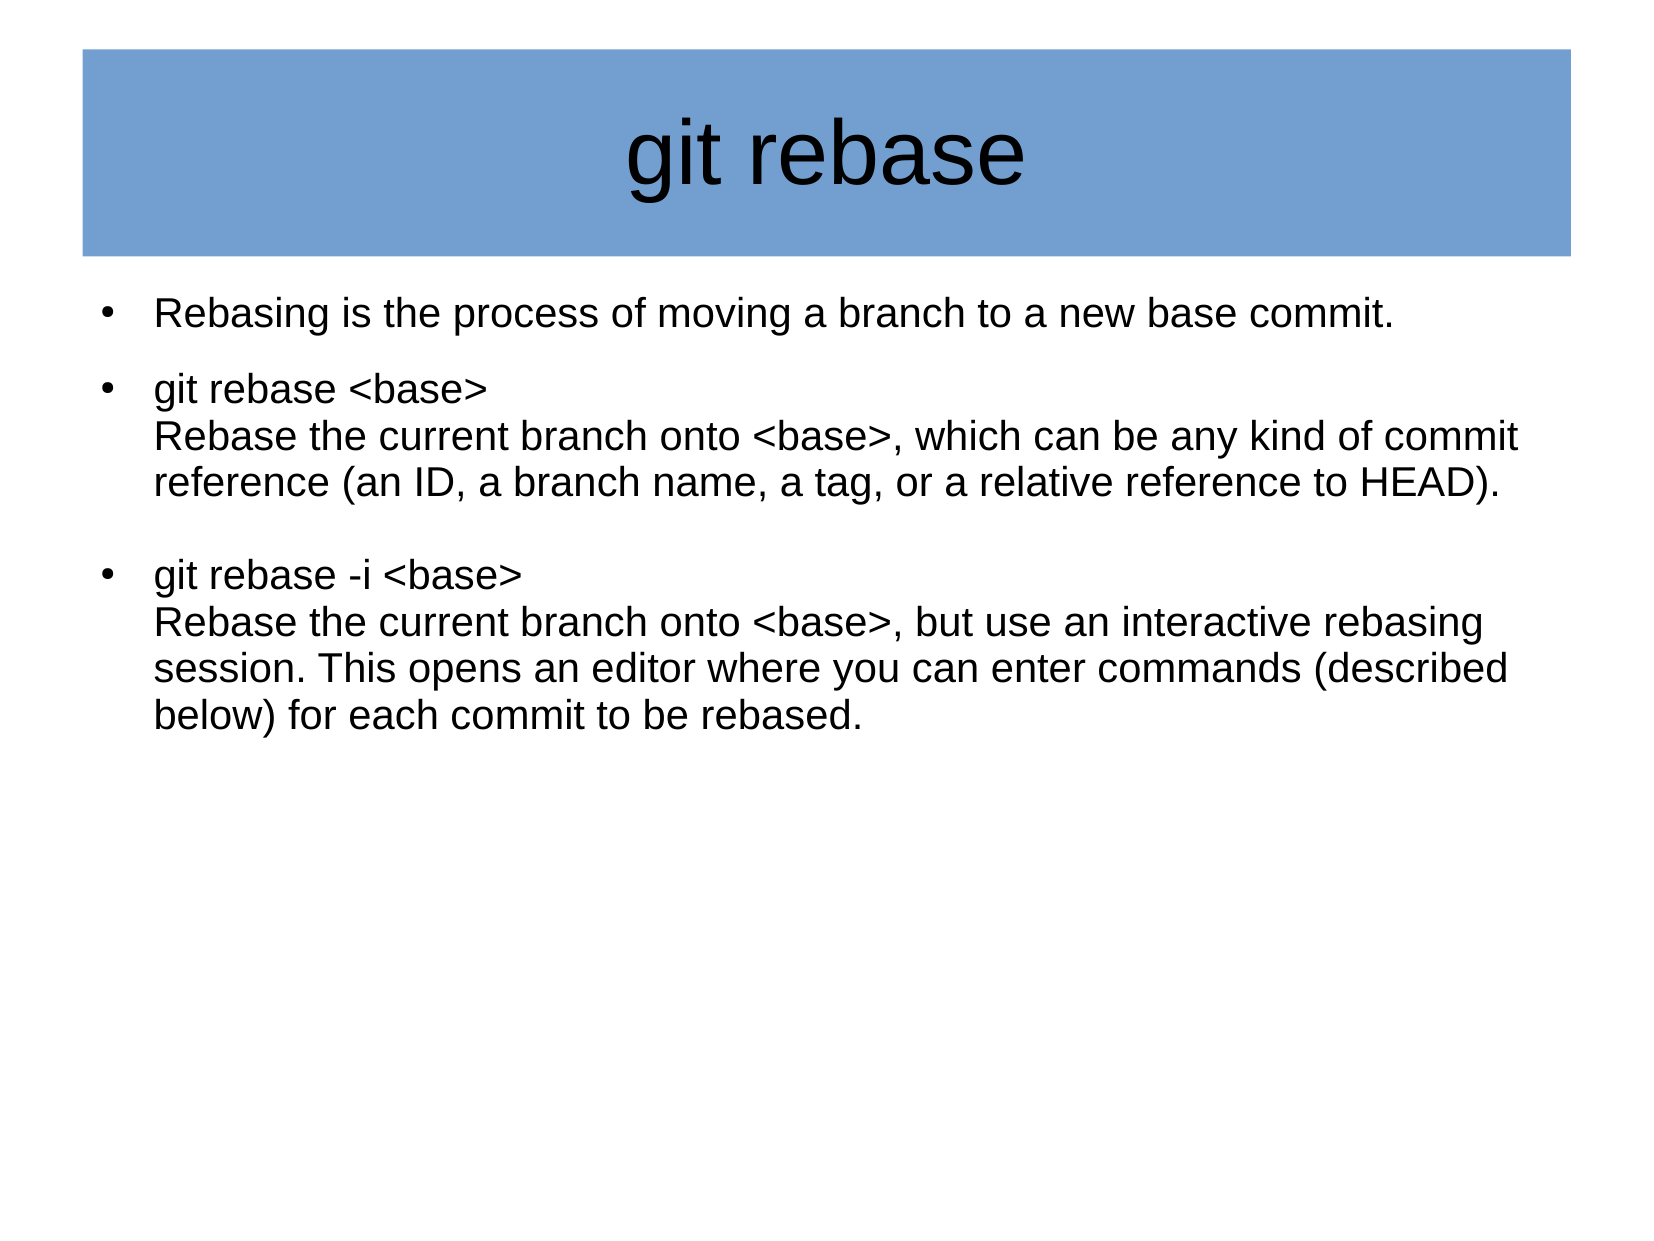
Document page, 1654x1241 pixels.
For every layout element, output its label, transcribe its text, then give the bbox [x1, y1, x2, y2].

list Rebasing is the process of moving a branch to a new base commit. git rebase <base> Rebase the current branch onto <base>, which can be any kind of commit reference (an ID, a branch name, a tag, or a relative reference to HEAD). git rebase -i <base> Rebase the current branch onto <base>, but use an interactive rebasing session. This opens an editor where you can enter commands (described below) for each commit to be rebased. [82, 290, 1571, 1010]
title git rebase [82, 49, 1571, 257]
